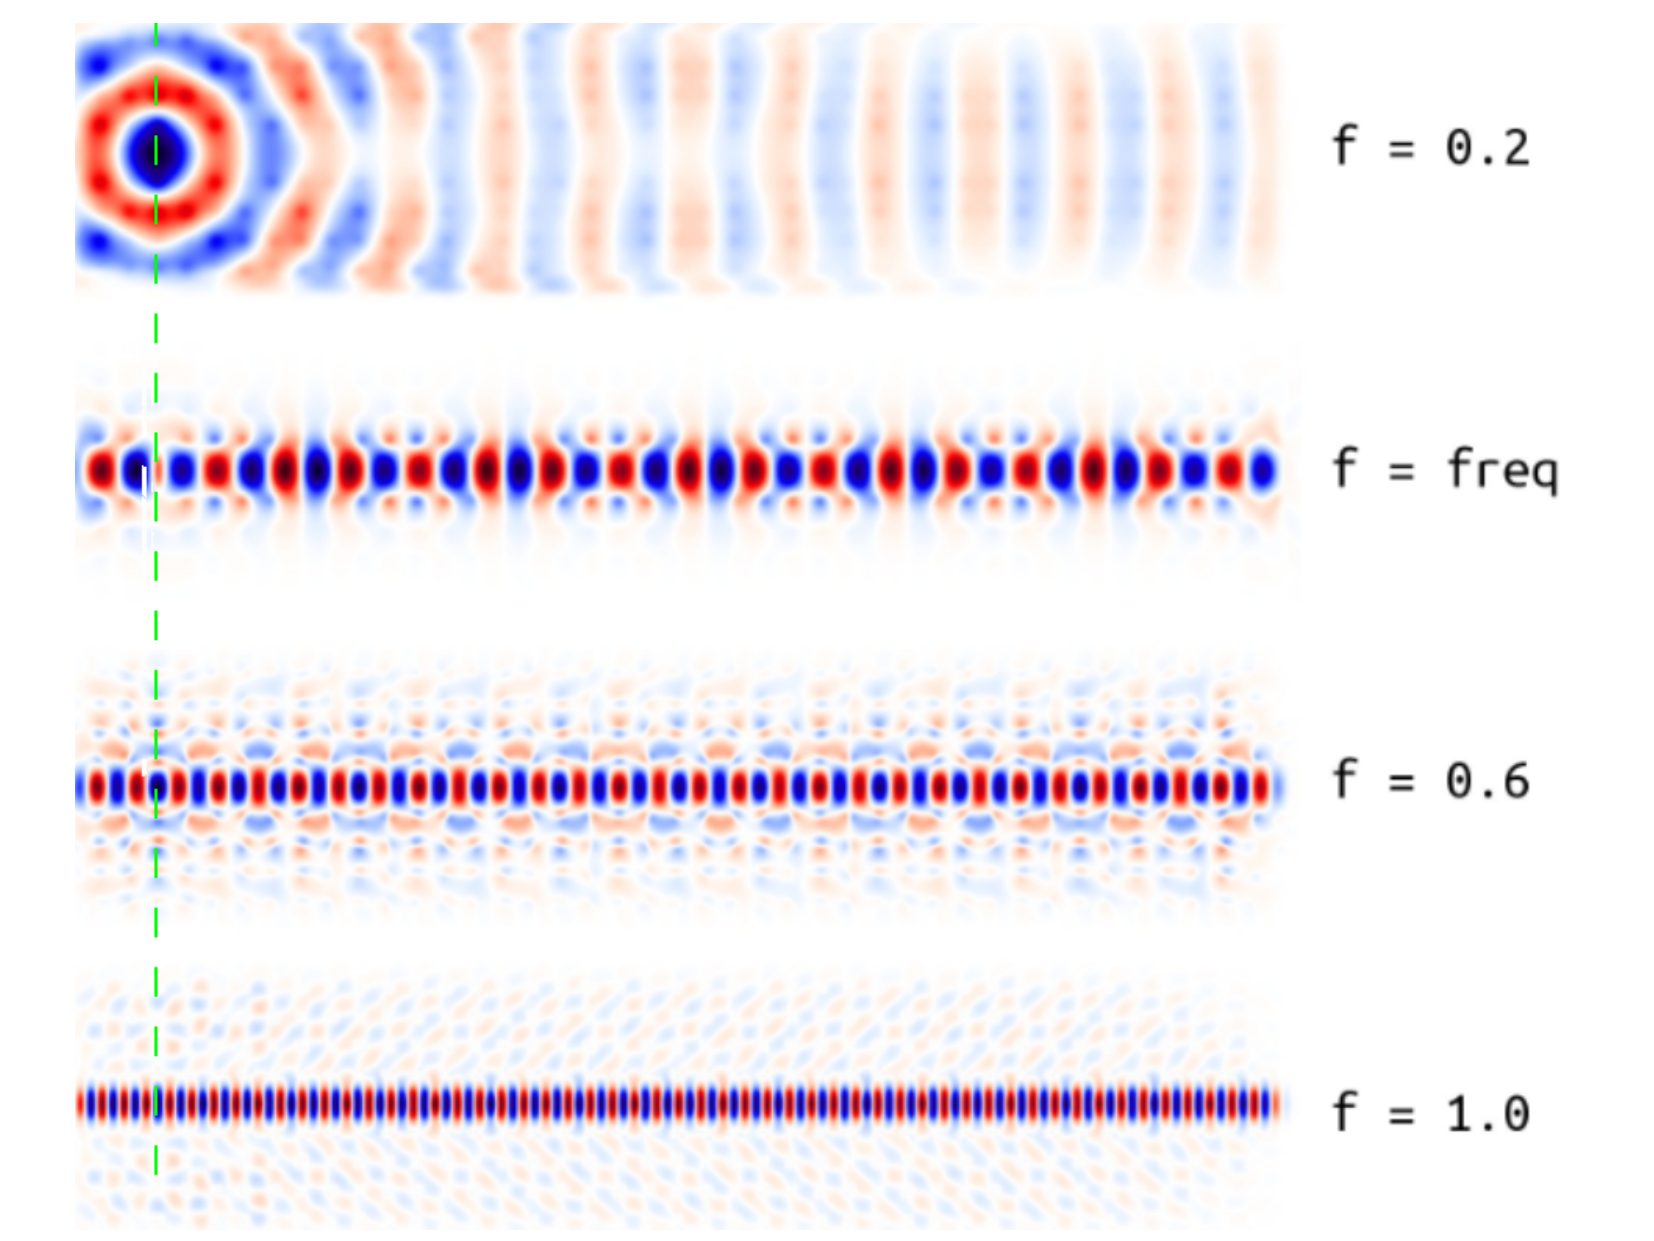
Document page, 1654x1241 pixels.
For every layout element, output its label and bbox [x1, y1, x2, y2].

picture [75, 23, 1580, 1231]
